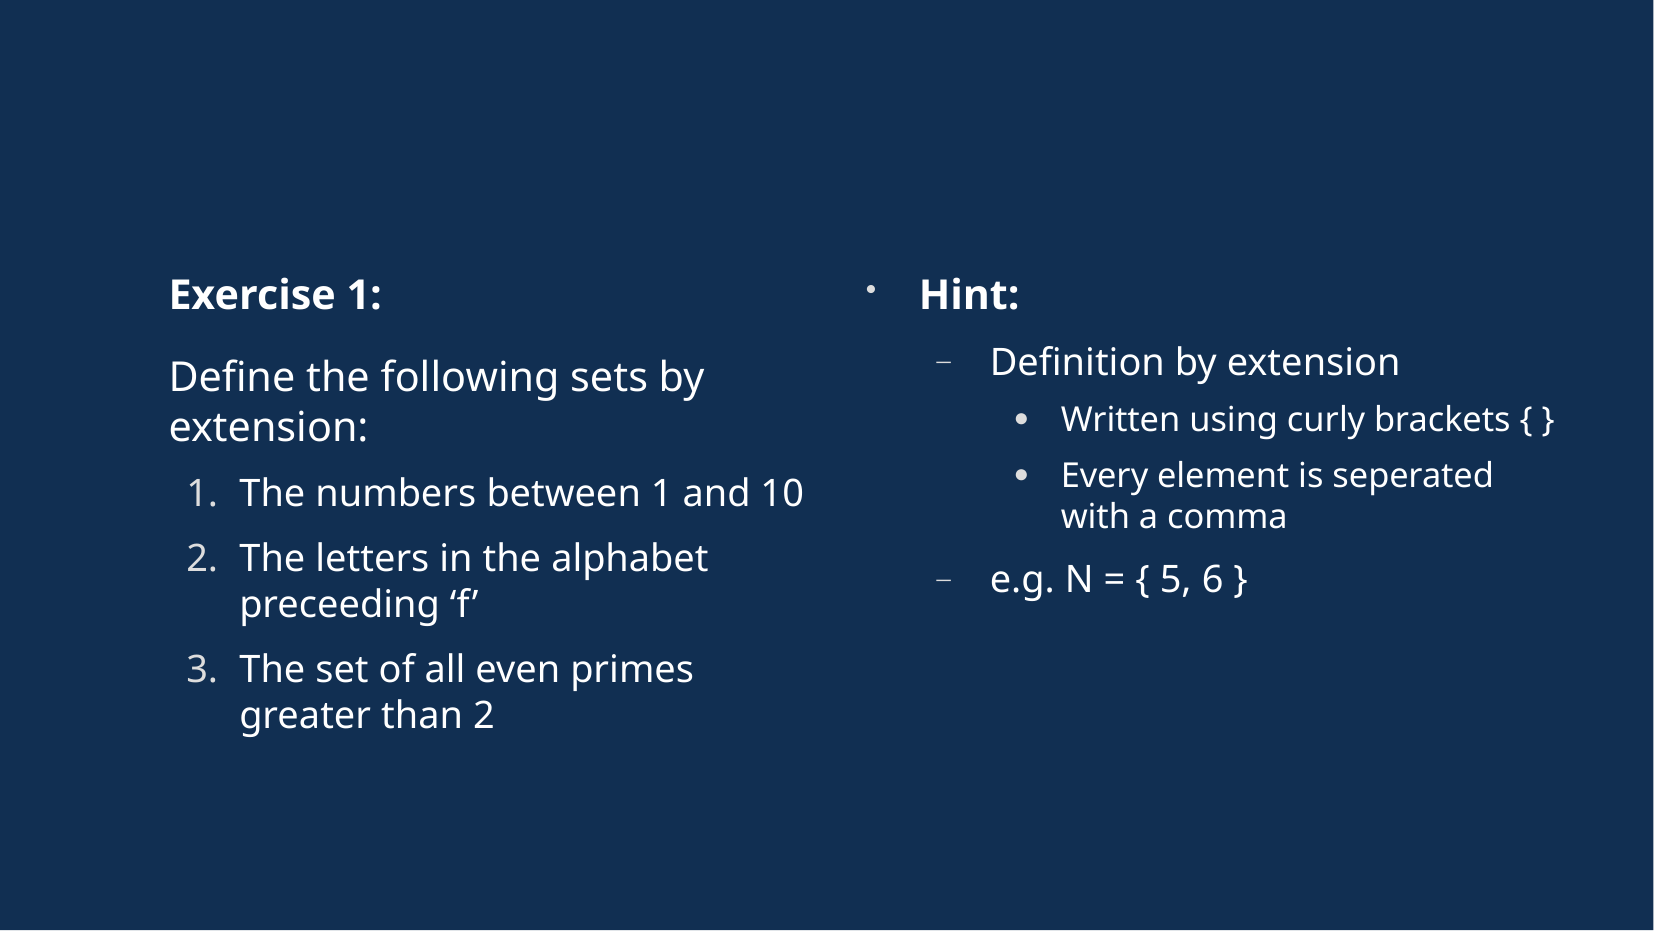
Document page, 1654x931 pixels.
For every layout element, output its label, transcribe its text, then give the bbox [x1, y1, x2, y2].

list Exercise 1: Define the following sets by extension: The numbers between 1 and 10 The letters in the alphabet preceeding ‘f’ The set of all even primes greater than 2 [97, 268, 813, 806]
list Hint: Definition by extension Written using curly brackets { } Every element is seperated with a comma e.g. N = { 5, 6 } [848, 268, 1563, 806]
